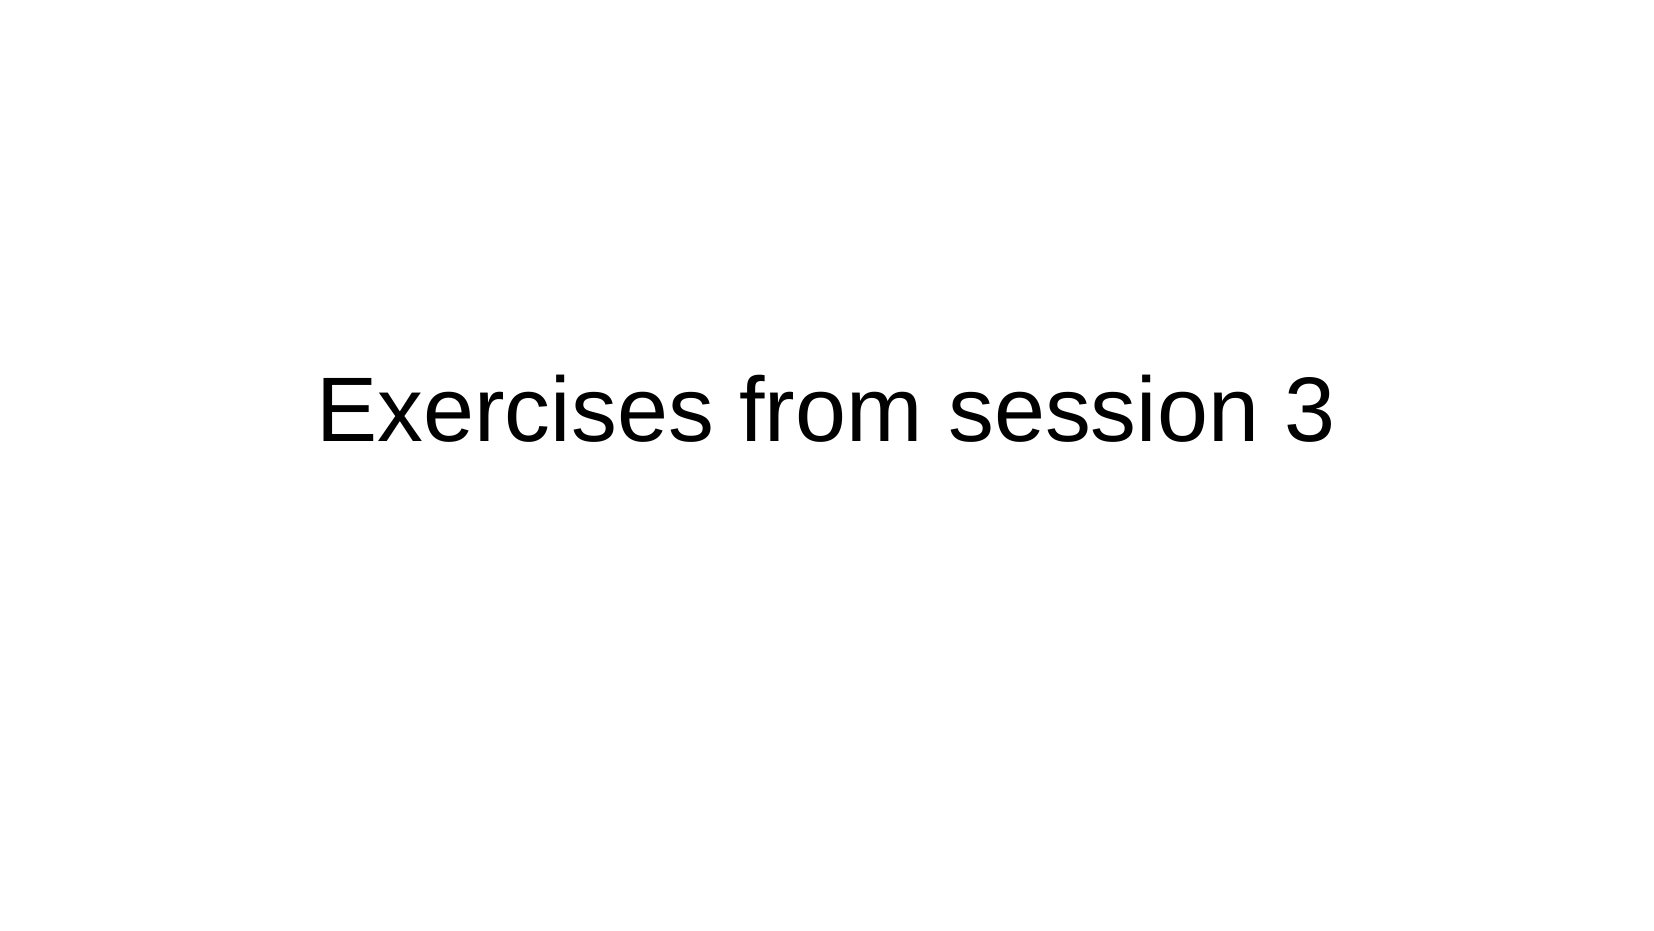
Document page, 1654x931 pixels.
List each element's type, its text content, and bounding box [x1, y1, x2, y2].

title Exercises from session 3 [82, 332, 1571, 488]
